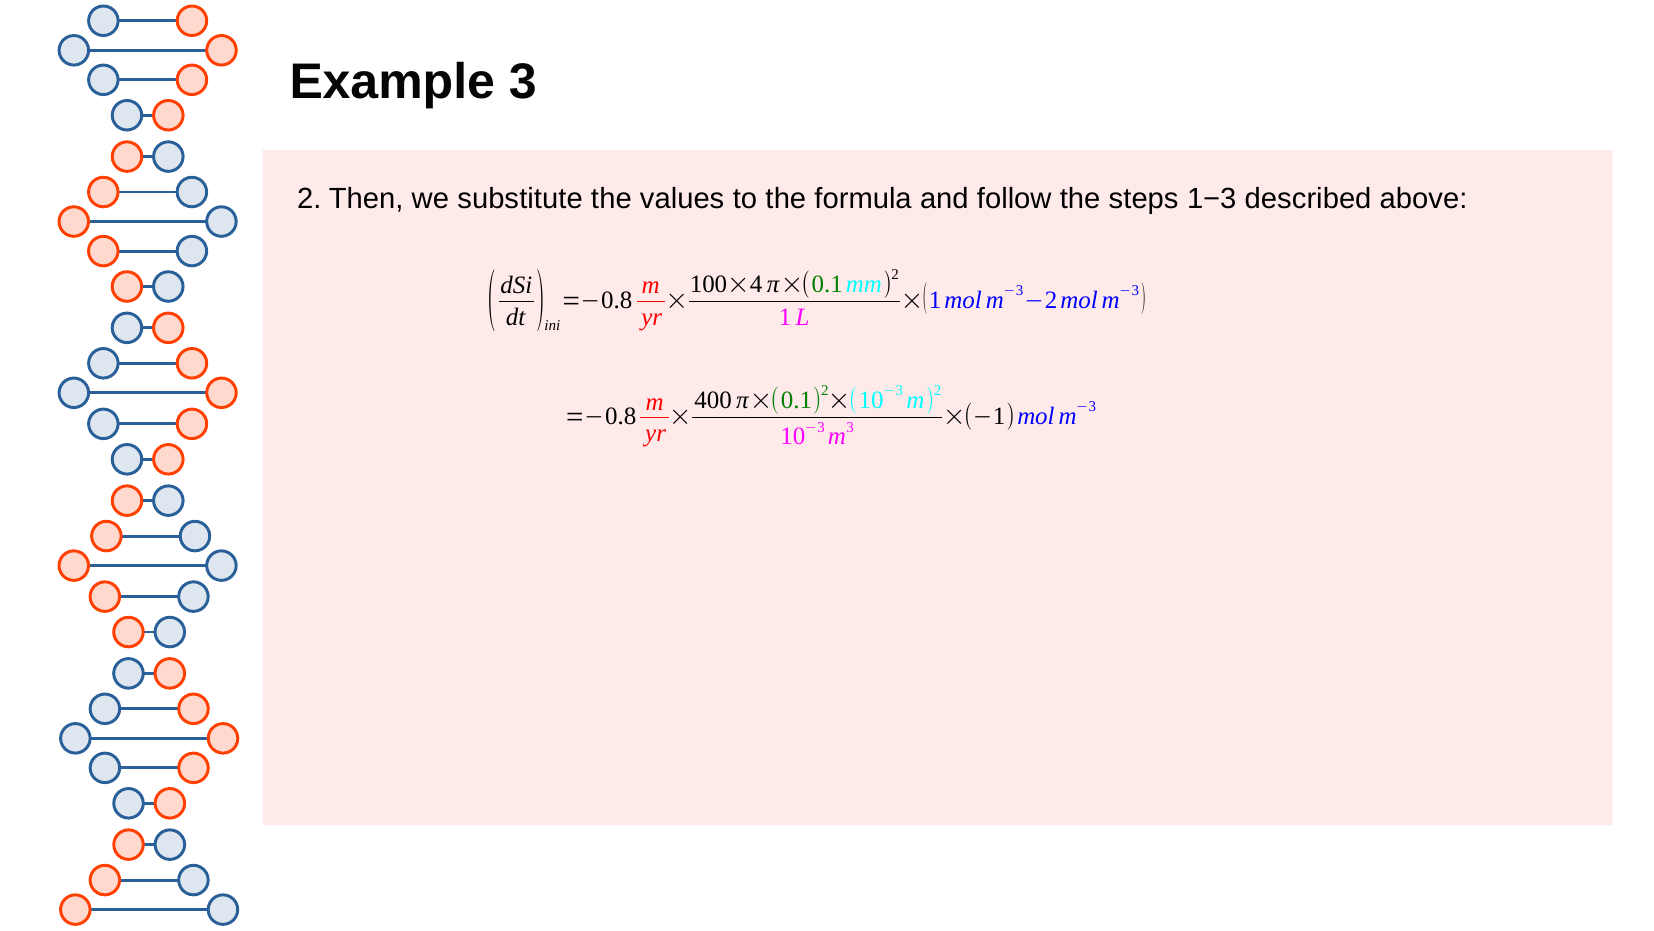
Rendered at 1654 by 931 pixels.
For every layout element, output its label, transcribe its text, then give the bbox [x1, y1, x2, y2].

chart [564, 382, 1097, 451]
title Example 3 [289, 43, 620, 119]
text_box 2. Then, we substitute the values to the formula and follow the steps 1−3 described above: [282, 174, 1482, 223]
chart [487, 266, 1146, 334]
text_box [262, 150, 1613, 826]
